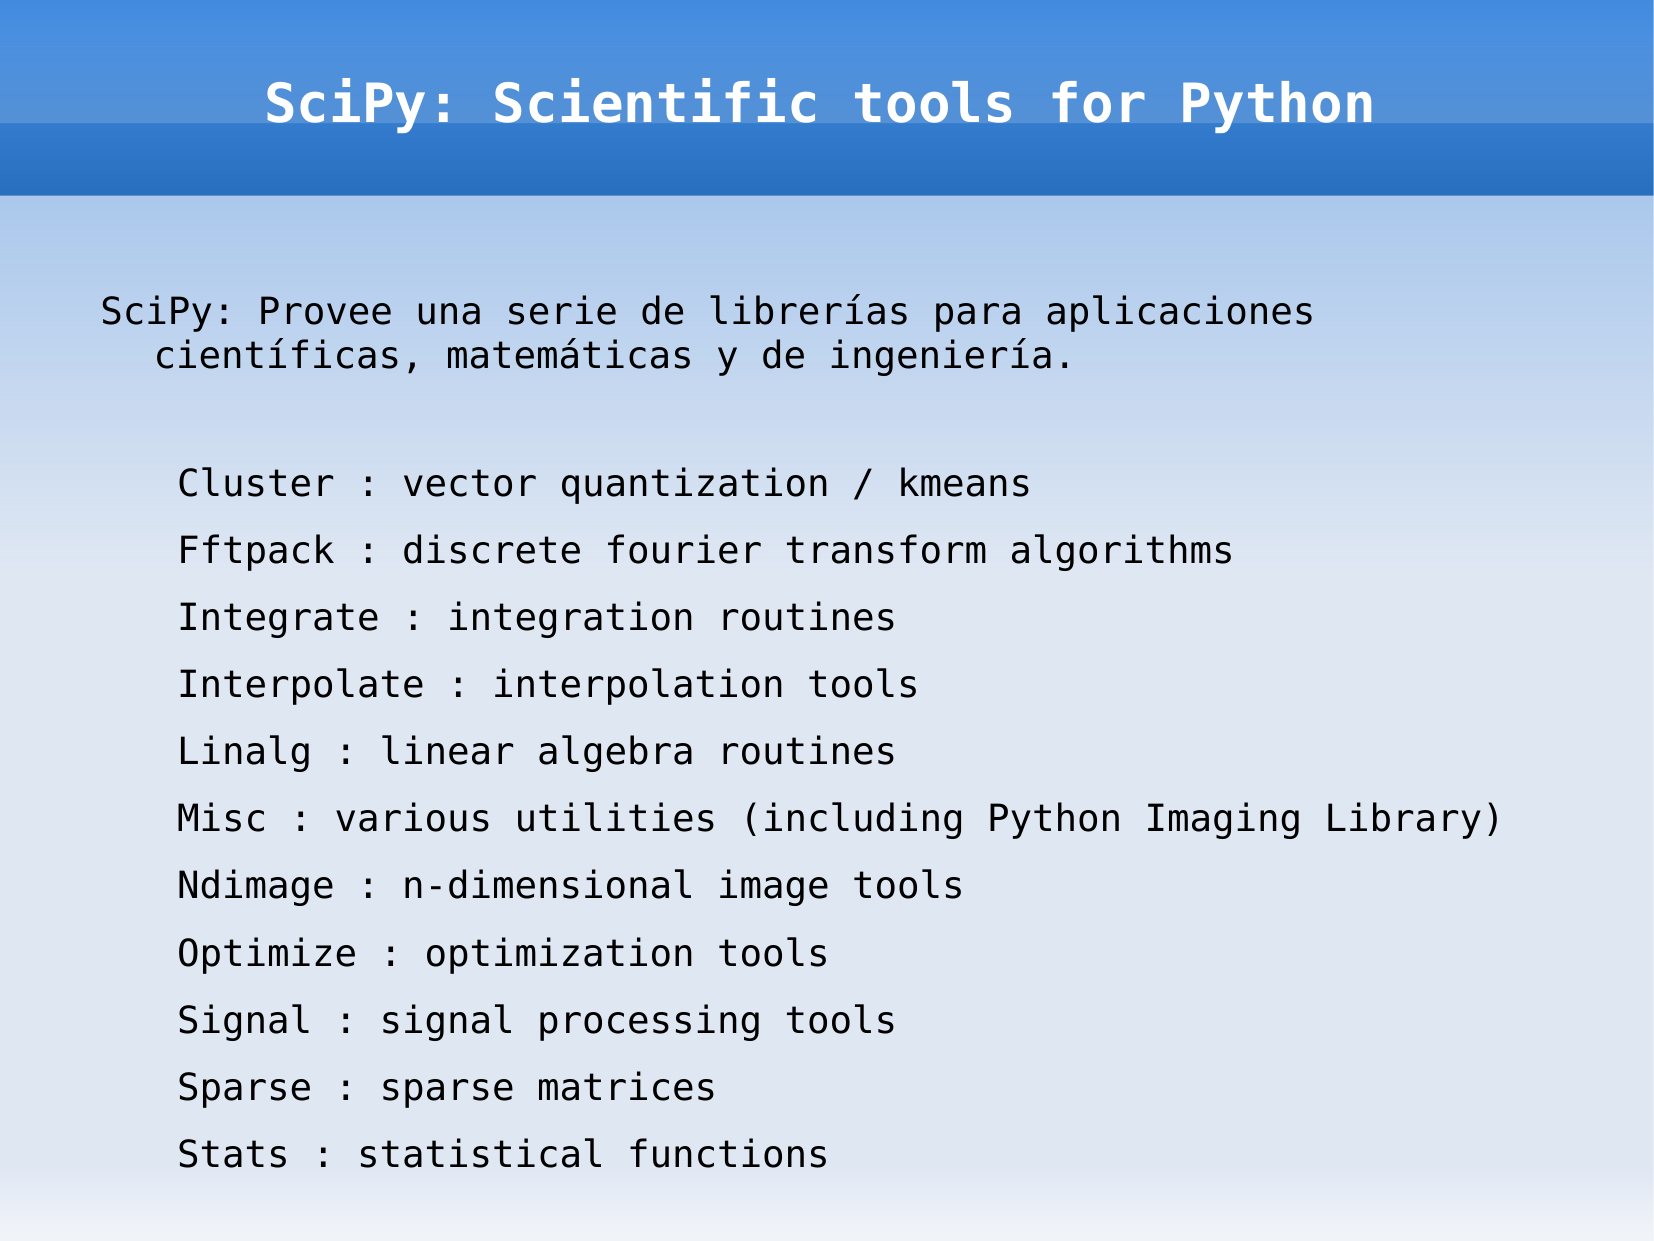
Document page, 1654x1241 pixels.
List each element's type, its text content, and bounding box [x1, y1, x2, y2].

list SciPy: Provee una serie de librerías para aplicaciones científicas, matemáticas y de ingeniería. Cluster : vector quantization / kmeans Fftpack : discrete fourier transform algorithms Integrate : integration routines Interpolate : interpolation tools Linalg : linear algebra routines Misc : various utilities (including Python Imaging Library) Ndimage : n-dimensional image tools Optimize : optimization tools Signal : signal processing tools Sparse : sparse matrices Stats : statistical functions [82, 290, 1571, 1177]
picture [0, 0, 1654, 1241]
title SciPy: Scientific tools for Python [76, 7, 1565, 200]
